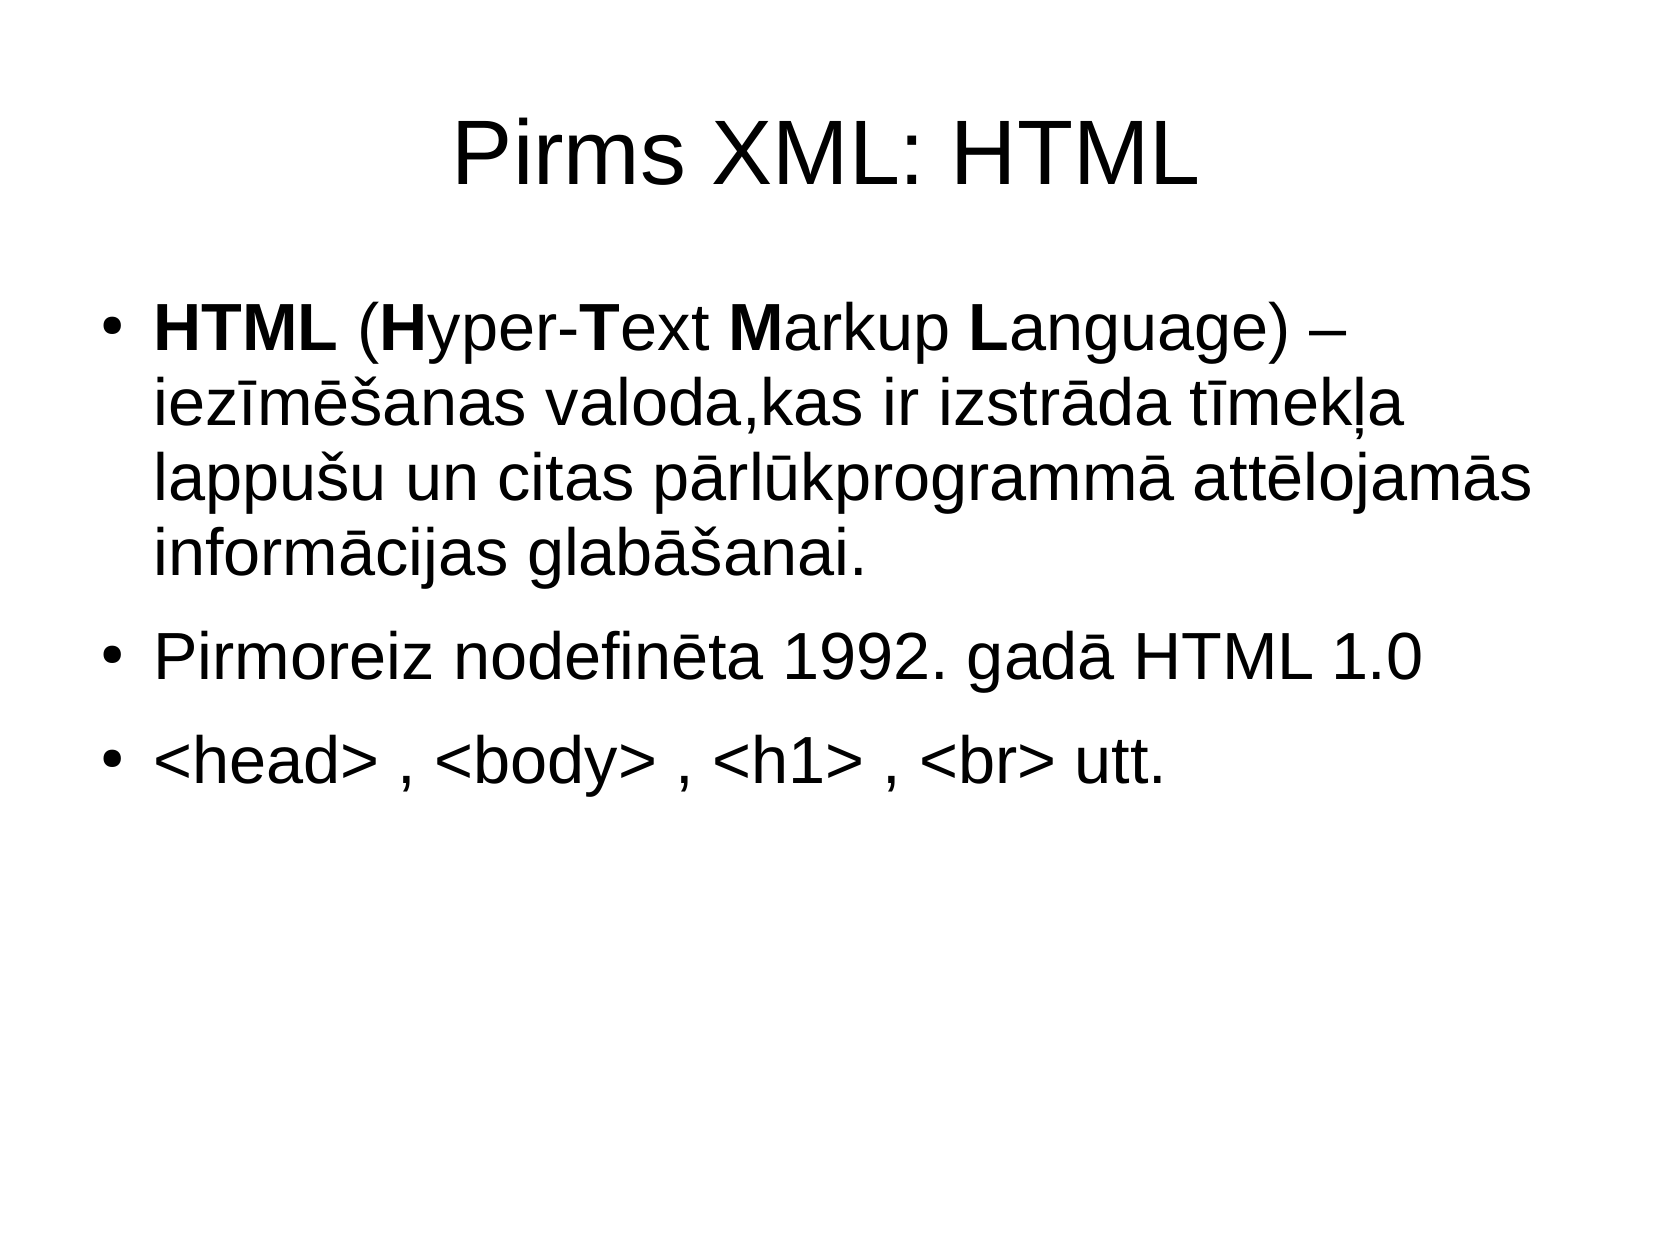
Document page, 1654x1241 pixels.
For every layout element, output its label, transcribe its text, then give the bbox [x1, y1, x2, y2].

list HTML (Hyper-Text Markup Language) – iezīmēšanas valoda,kas ir izstrāda tīmekļa lappušu un citas pārlūkprogrammā attēlojamās informācijas glabāšanai. Pirmoreiz nodefinēta 1992. gadā HTML 1.0 <head> , <body> , <h1> , <br> utt. [82, 290, 1538, 1010]
title Pirms XML: HTML [82, 49, 1571, 257]
